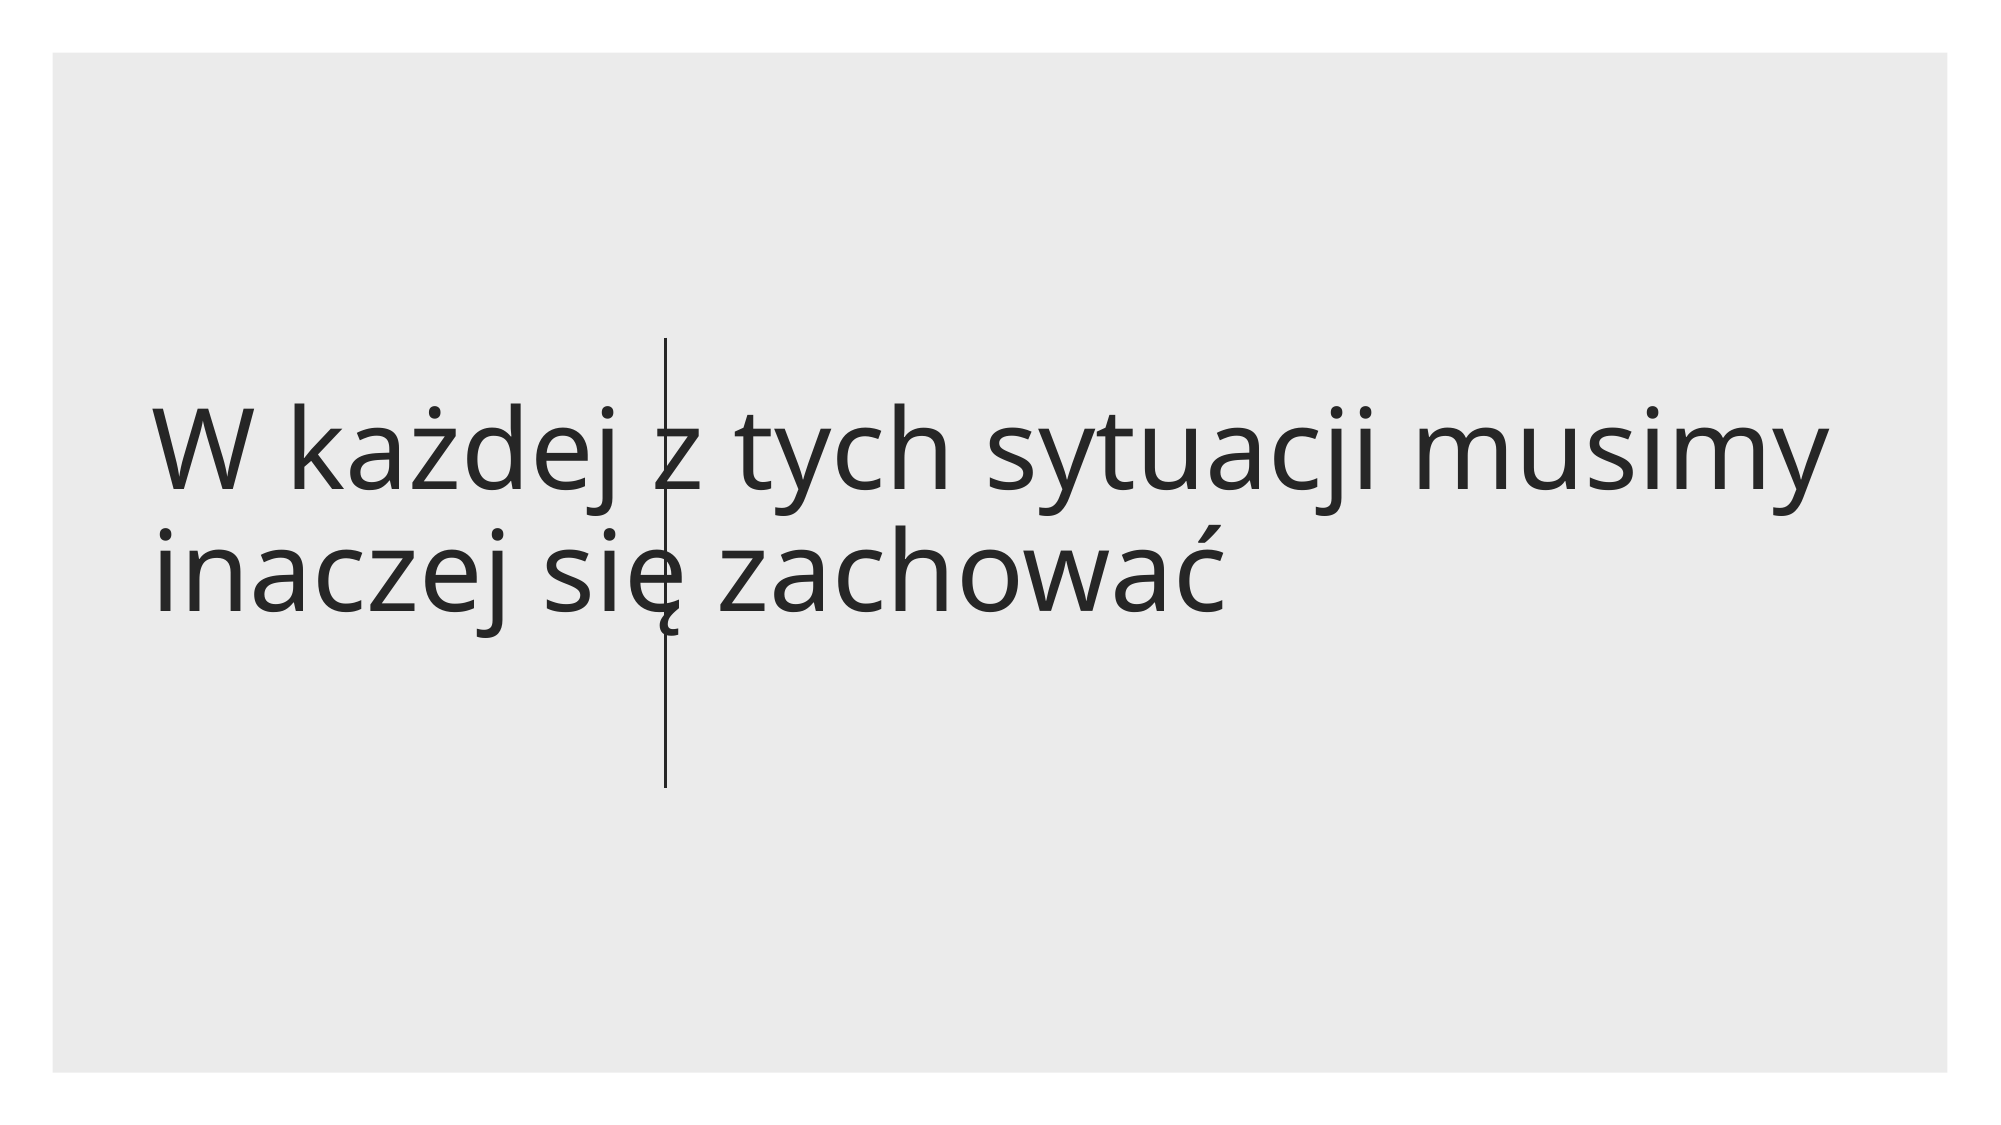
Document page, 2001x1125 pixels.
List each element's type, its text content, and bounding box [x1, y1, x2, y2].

title W każdej z tych sytuacji musimy inaczej się zachować [718, 158, 1829, 967]
text_box [0, 0, 2000, 1125]
